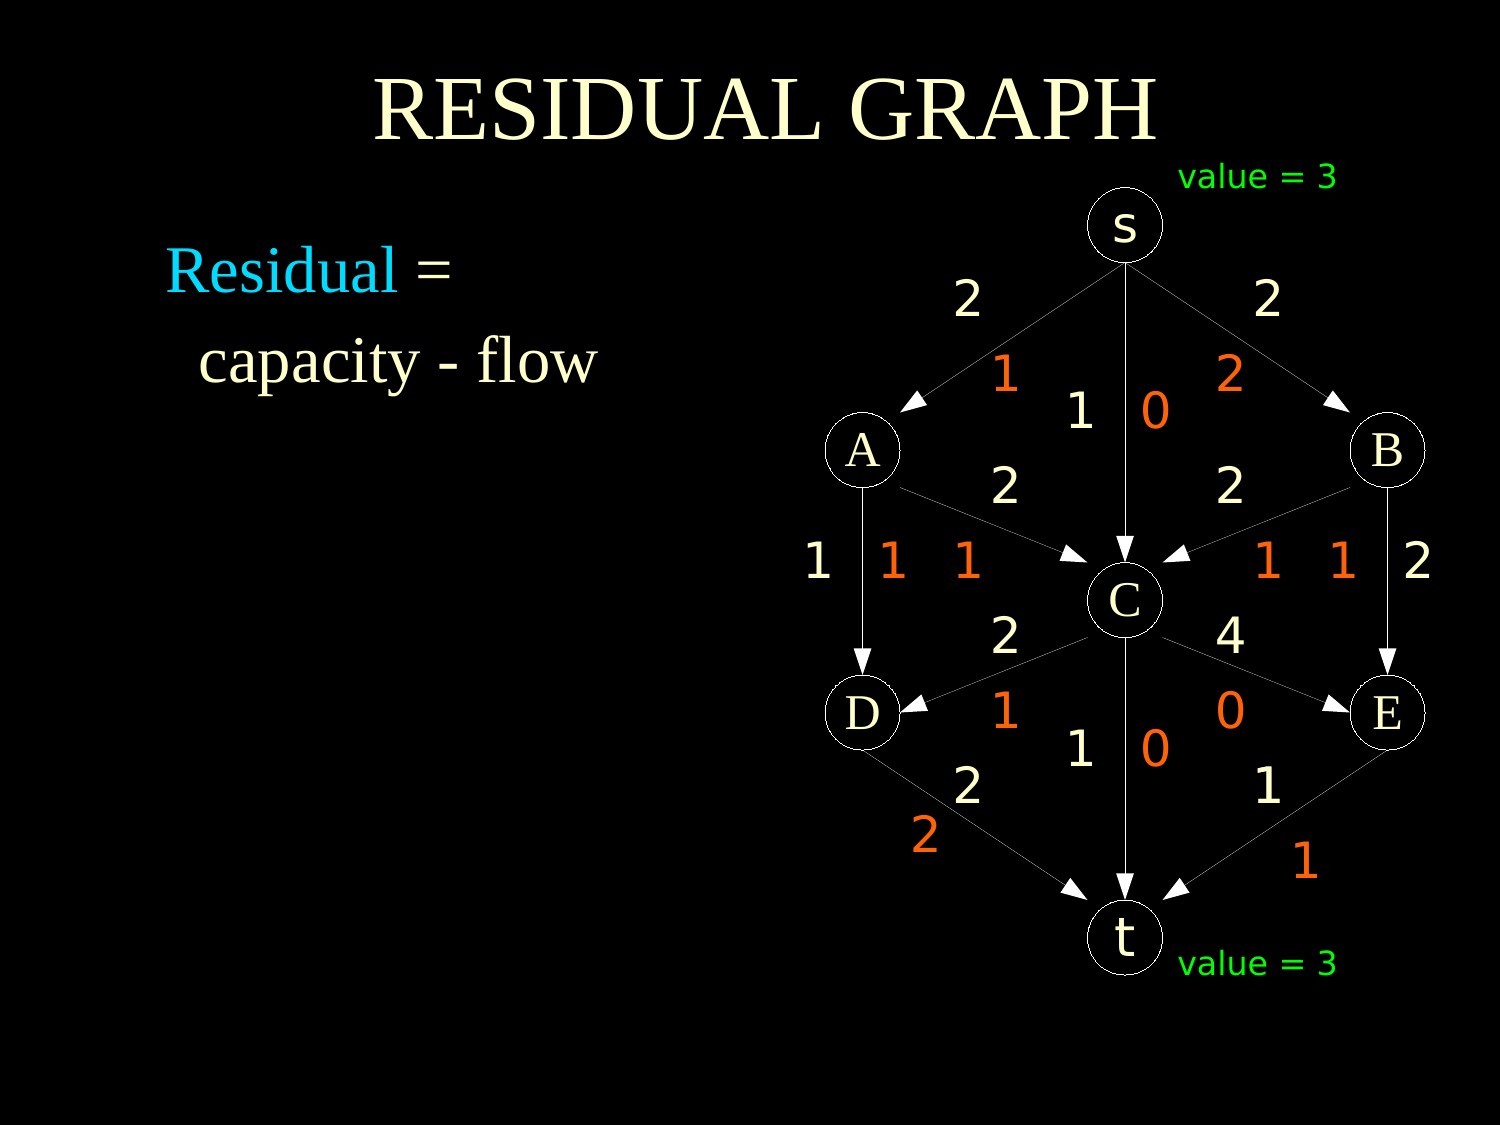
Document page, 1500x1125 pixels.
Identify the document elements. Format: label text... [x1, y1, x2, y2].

text_box value = 3 [1162, 937, 1388, 1013]
text_box 2 [1237, 262, 1313, 338]
text_box 1 [787, 525, 862, 601]
title RESIDUAL GRAPH [37, 50, 1496, 167]
text_box E [1350, 675, 1426, 751]
text_box C [1087, 562, 1163, 638]
text_box 0 [1126, 375, 1201, 451]
text_box 1 [938, 525, 1013, 601]
text_box 1 [975, 337, 1051, 413]
text_box value = 3 [1162, 149, 1388, 225]
text_box 0 [1200, 675, 1276, 751]
text_box 1 [1275, 825, 1351, 901]
text_box 2 [975, 600, 1051, 675]
text_box D [825, 675, 901, 751]
text_box 1 [1237, 750, 1313, 826]
text_box 1 [1237, 525, 1312, 601]
text_box B [1350, 412, 1426, 488]
text_box A [825, 412, 901, 488]
text_box 2 [937, 262, 1013, 338]
text_box 2 [937, 750, 1013, 826]
text_box 1 [1312, 525, 1388, 601]
text_box 2 [1200, 450, 1276, 526]
text_box 2 [1200, 337, 1276, 413]
text_box 2 [975, 450, 1051, 526]
text_box s [1087, 187, 1163, 263]
list Residual = capacity - flow [150, 224, 788, 1083]
text_box 4 [1200, 600, 1276, 675]
text_box 2 [895, 798, 971, 874]
text_box 1 [862, 525, 938, 601]
text_box 1 [1050, 712, 1125, 788]
text_box t [1087, 900, 1163, 976]
text_box 2 [1388, 525, 1463, 601]
text_box 1 [1050, 375, 1126, 451]
text_box 0 [1125, 712, 1201, 788]
text_box 1 [975, 675, 1051, 751]
